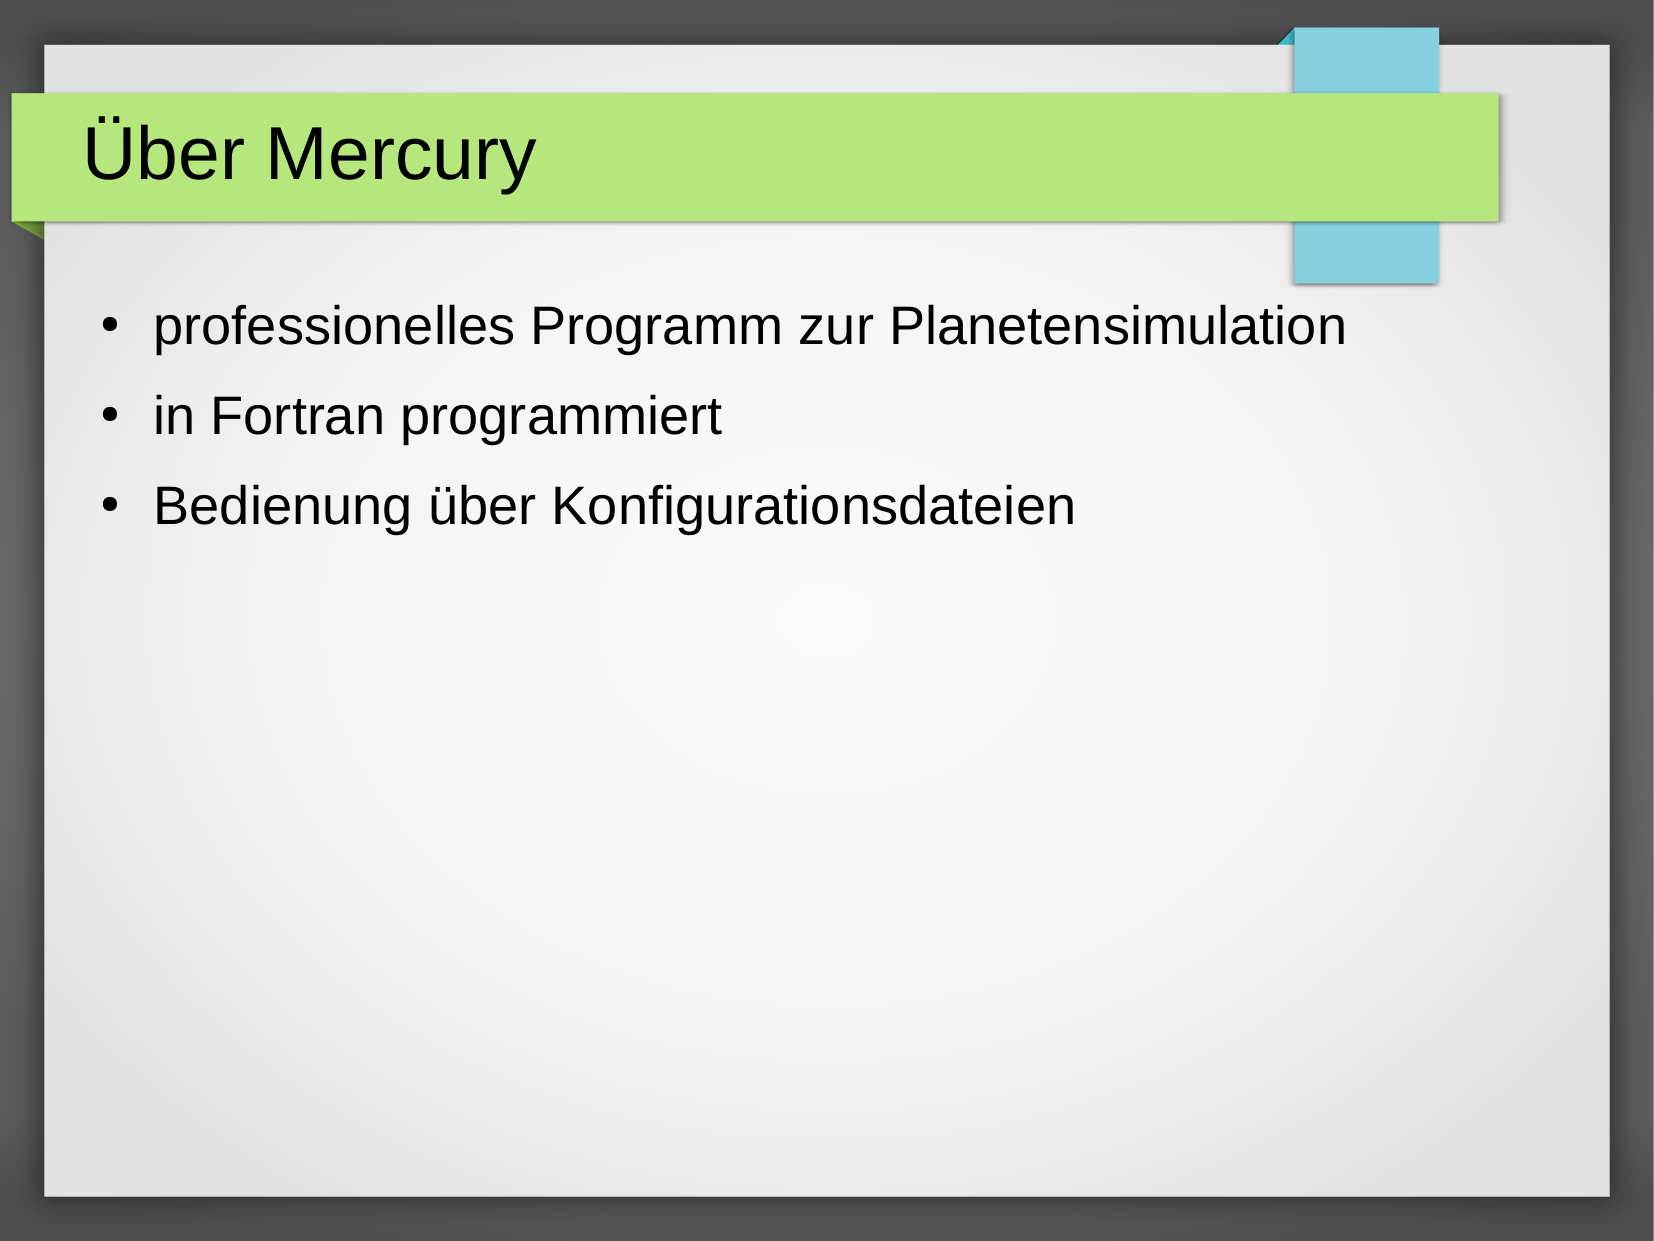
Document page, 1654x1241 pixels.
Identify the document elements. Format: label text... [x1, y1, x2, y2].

title Über Mercury [82, 94, 1264, 213]
list professionelles Programm zur Planetensimulation in Fortran programmiert Bedienung über Konfigurationsdateien [82, 295, 1571, 1015]
picture [0, 0, 1654, 1241]
